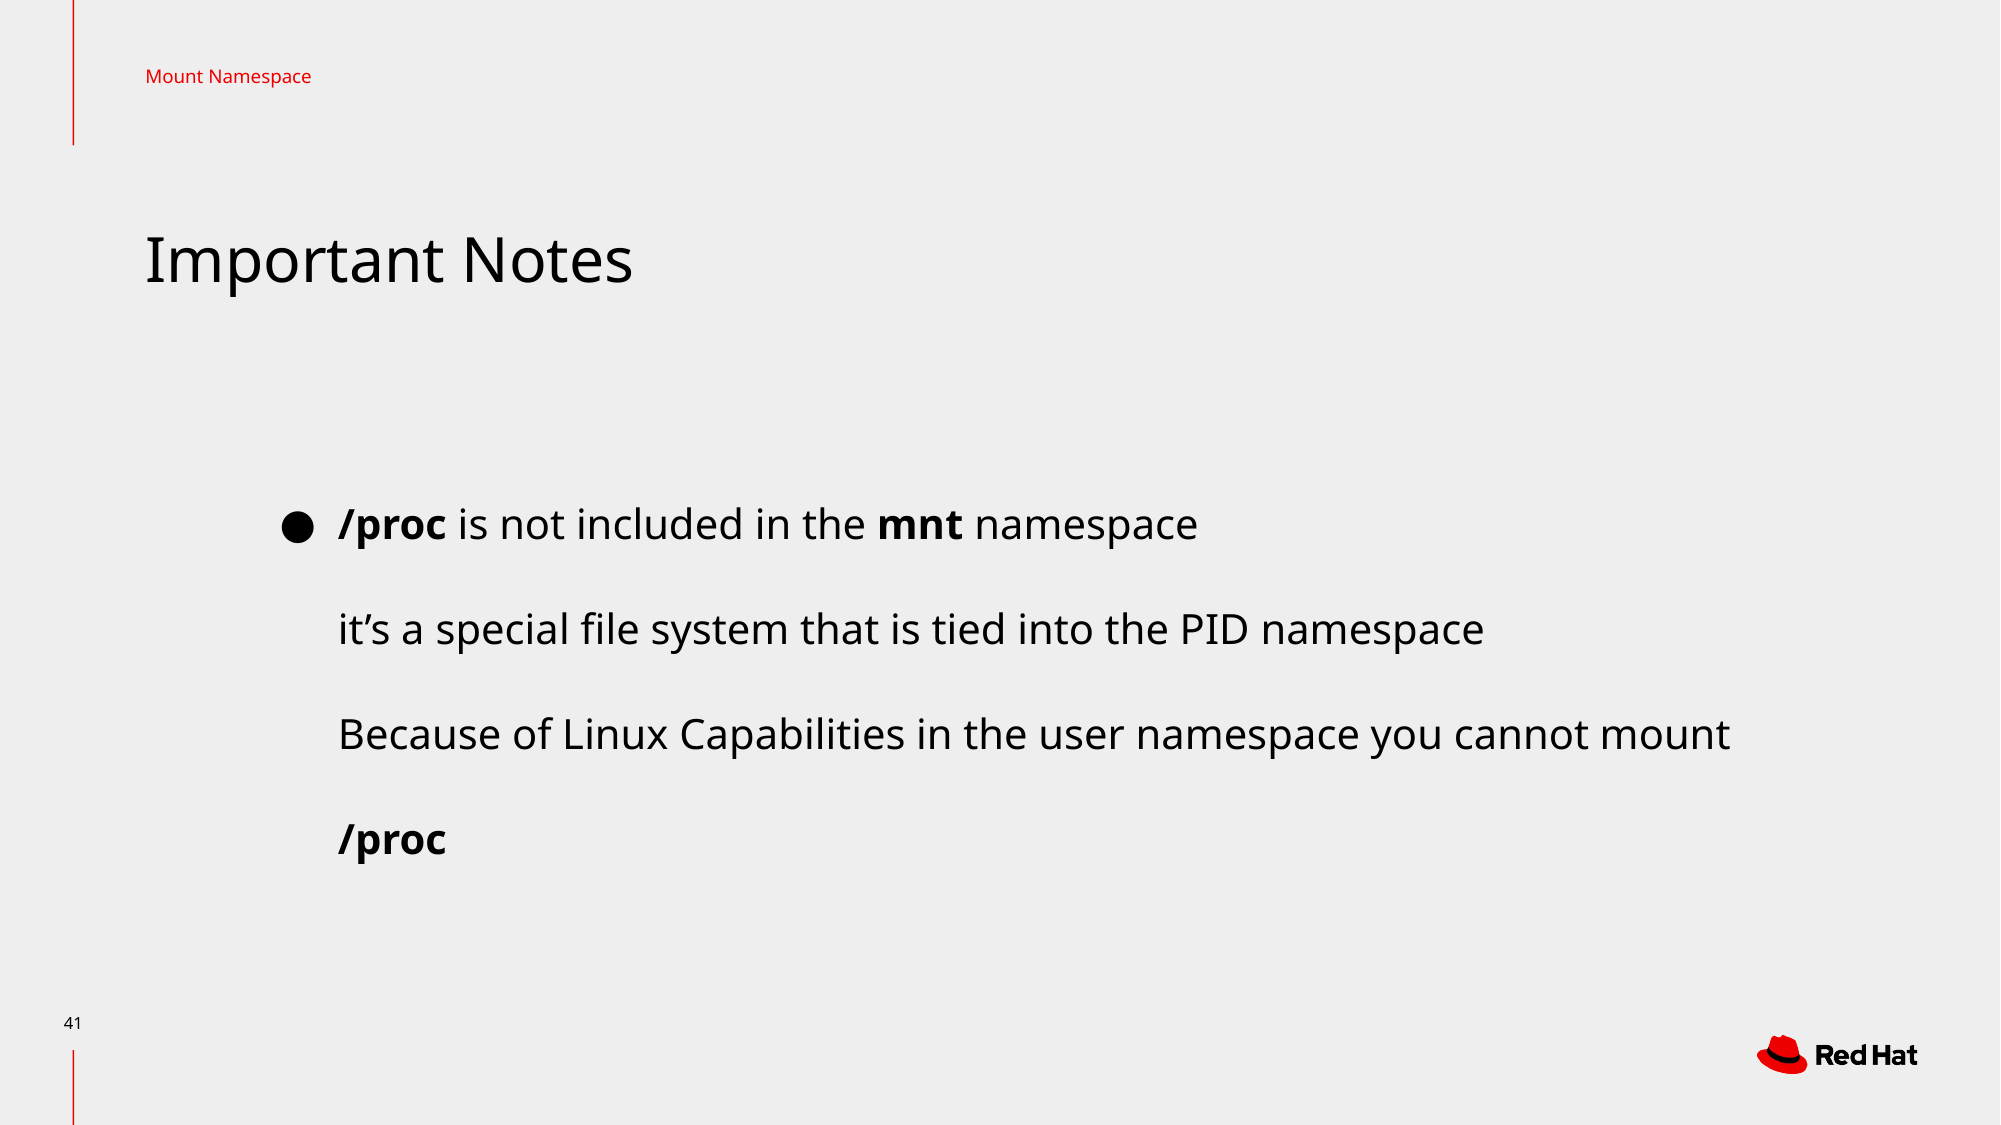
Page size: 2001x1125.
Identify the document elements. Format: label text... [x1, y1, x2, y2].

slide_number <number> [13, 1012, 134, 1036]
title /proc is not included in the mnt namespace it’s a special file system that is tied into the PID namespace Because of Linux Capabilities in the user namespace you cannot mount /proc [262, 442, 1822, 837]
title Important Notes [73, 193, 1713, 353]
subtitle Mount Namespace [73, 9, 919, 143]
picture [1757, 1035, 1918, 1074]
